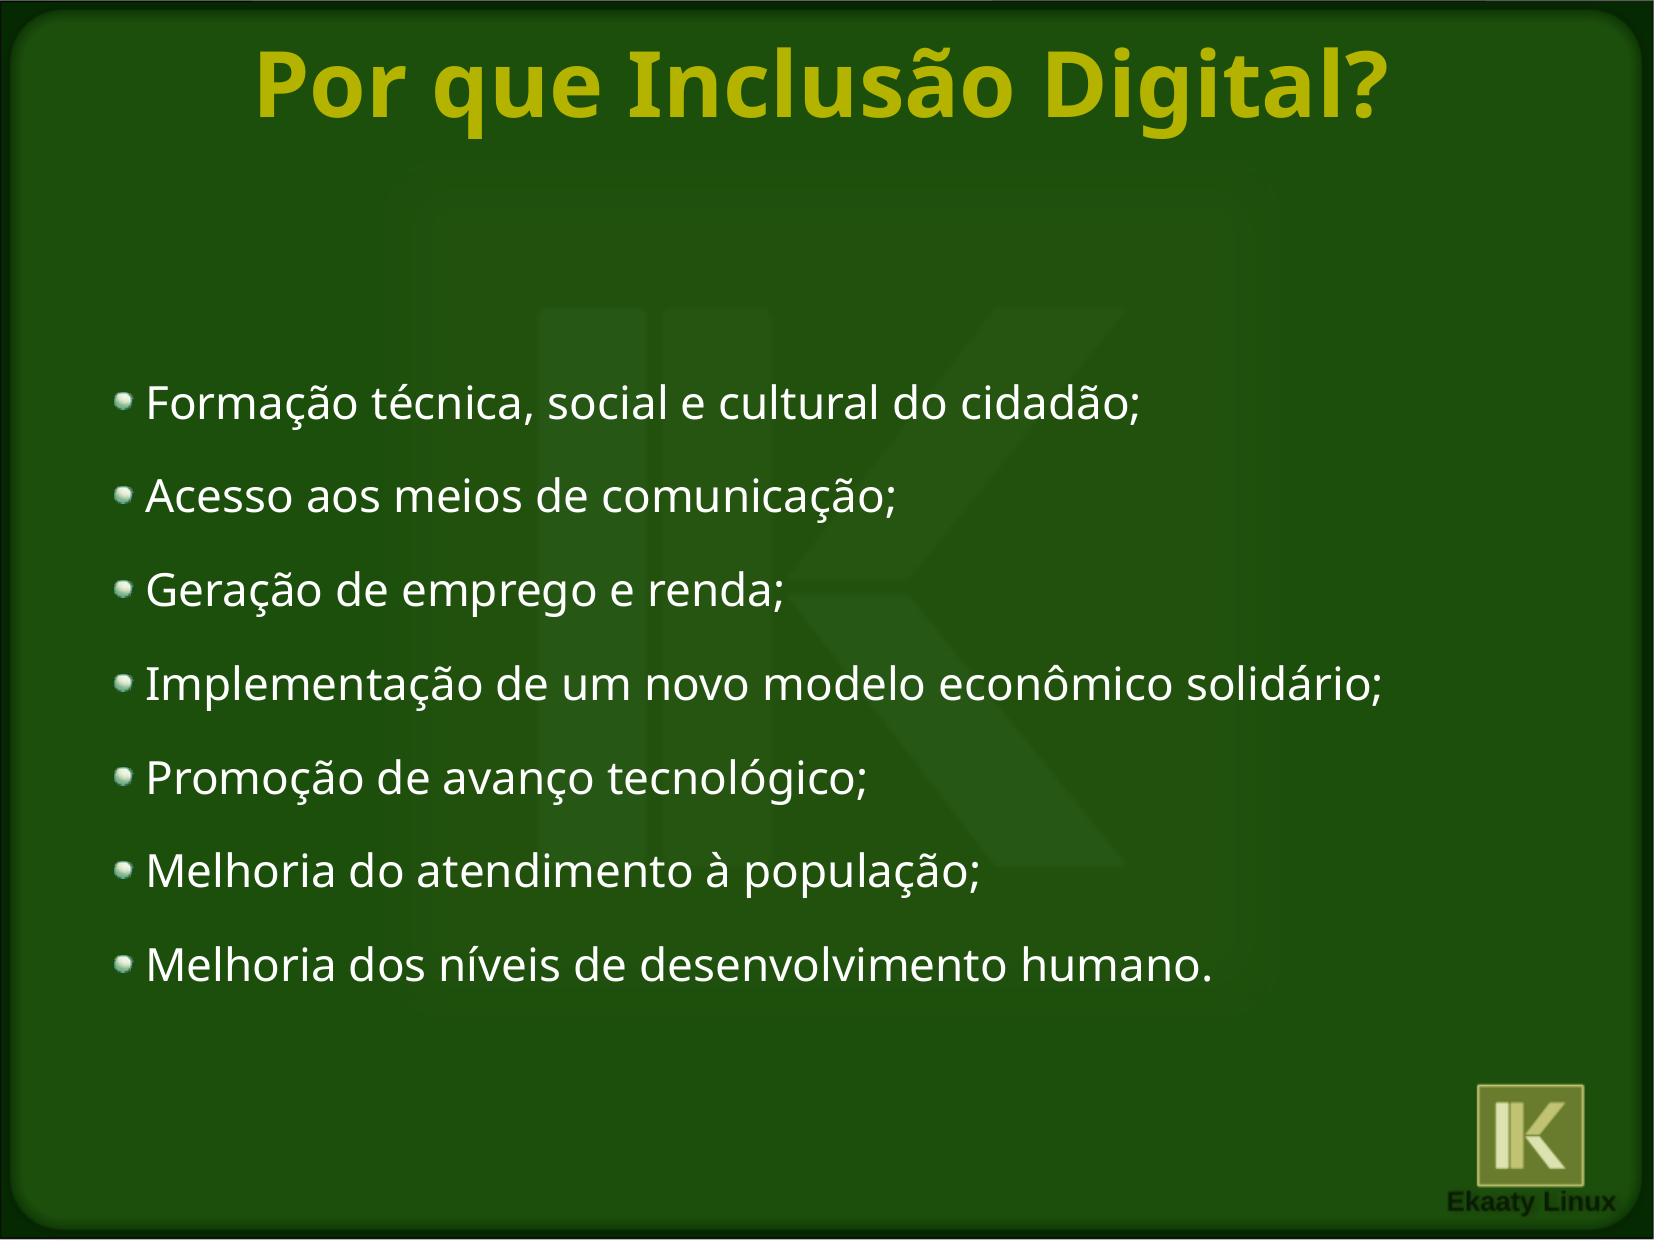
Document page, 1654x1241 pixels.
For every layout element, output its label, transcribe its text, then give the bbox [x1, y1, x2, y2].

picture [0, 0, 1654, 1241]
title Por que Inclusão Digital? [76, 16, 1566, 148]
text_box Formação técnica, social e cultural do cidadão; Acesso aos meios de comunicação; Geração de emprego e renda; Implementação de um novo modelo econômico solidário; Promoção de avanço tecnológico; Melhoria do atendimento à população; Melhoria dos níveis de desenvolvimento humano. [99, 331, 1546, 909]
